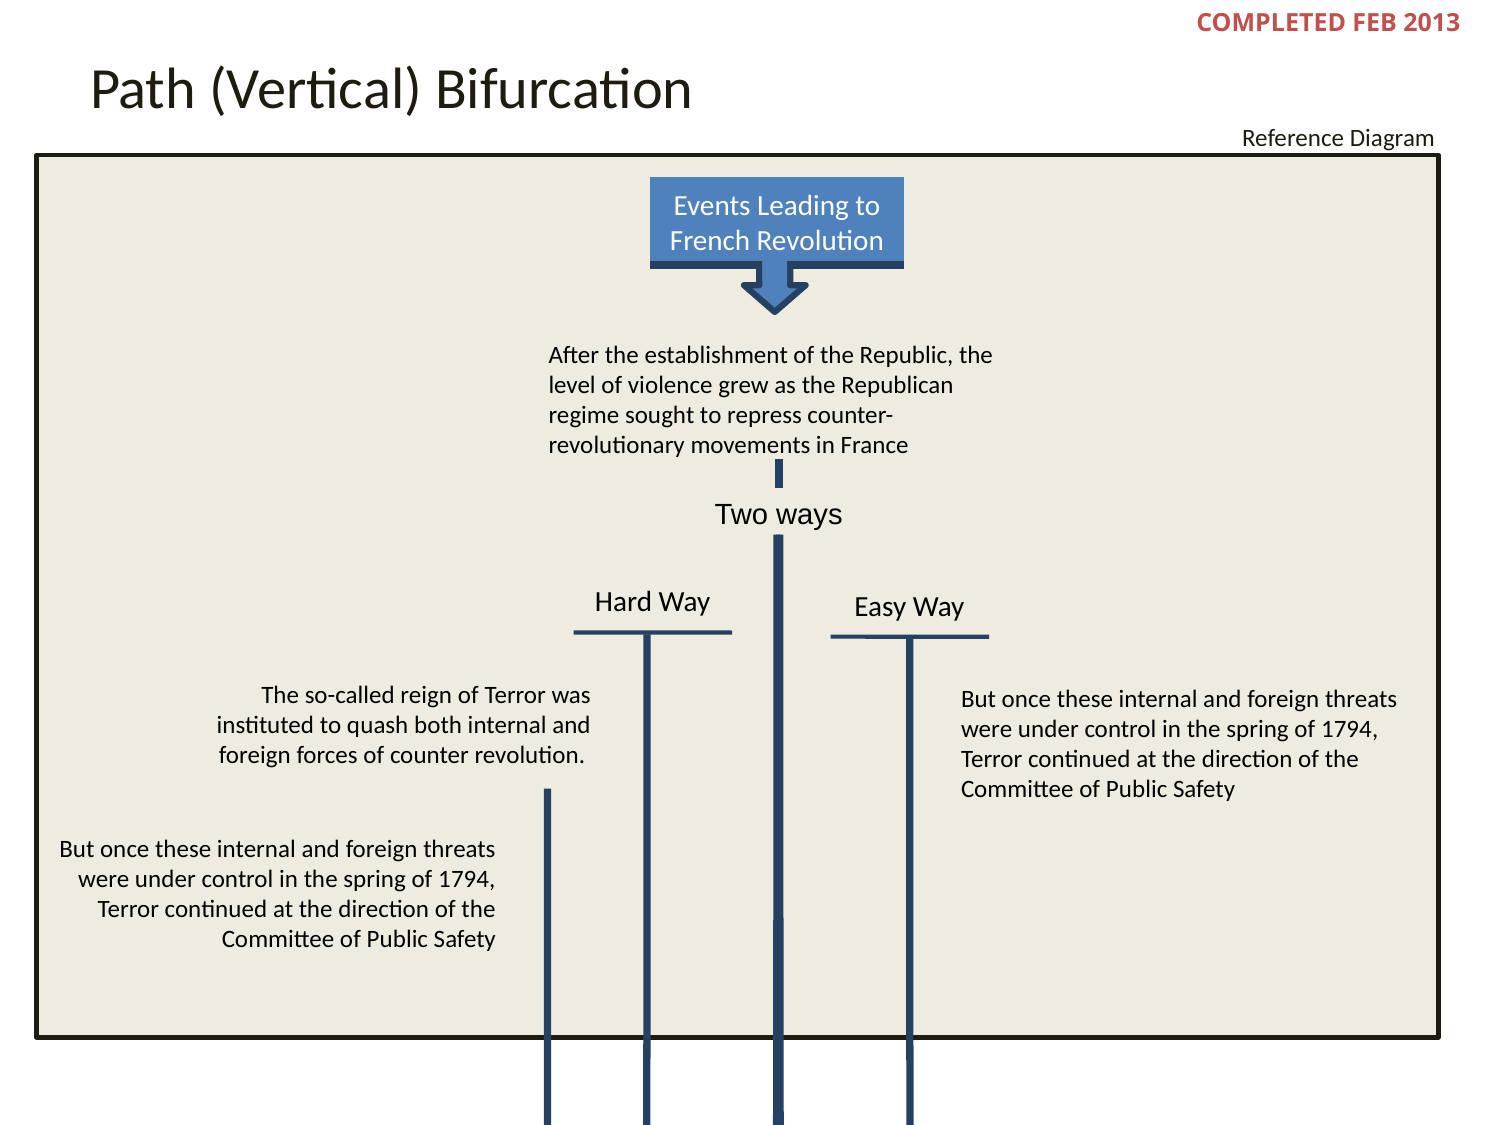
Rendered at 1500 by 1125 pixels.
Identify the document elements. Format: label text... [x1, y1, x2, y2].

text_box Hard Way [573, 567, 732, 630]
text_box Events Leading to French Revolution [650, 177, 904, 261]
text_box COMPLETED FEB 2013 [1181, 0, 1476, 44]
text_box The so-called reign of Terror was instituted to quash both internal and foreign forces of counter revolution. [185, 670, 607, 776]
text_box But once these internal and foreign threats were under control in the spring of 1794, Terror continued at the direction of the Committee of Public Safety [5, 825, 512, 961]
text_box Reference Diagram [1213, 114, 1450, 159]
text_box Path (Vertical) Bifurcation [75, 45, 1439, 125]
text_box After the establishment of the Republic, the level of violence grew as the Republican regime sought to repress counter-revolutionary movements in France [533, 331, 1021, 466]
text_box [36, 155, 1439, 1038]
text_box Easy Way [830, 571, 989, 634]
text_box Two ways [699, 488, 859, 538]
text_box But once these internal and foreign threats were under control in the spring of 1794, Terror continued at the direction of the Committee of Public Safety [946, 675, 1439, 810]
